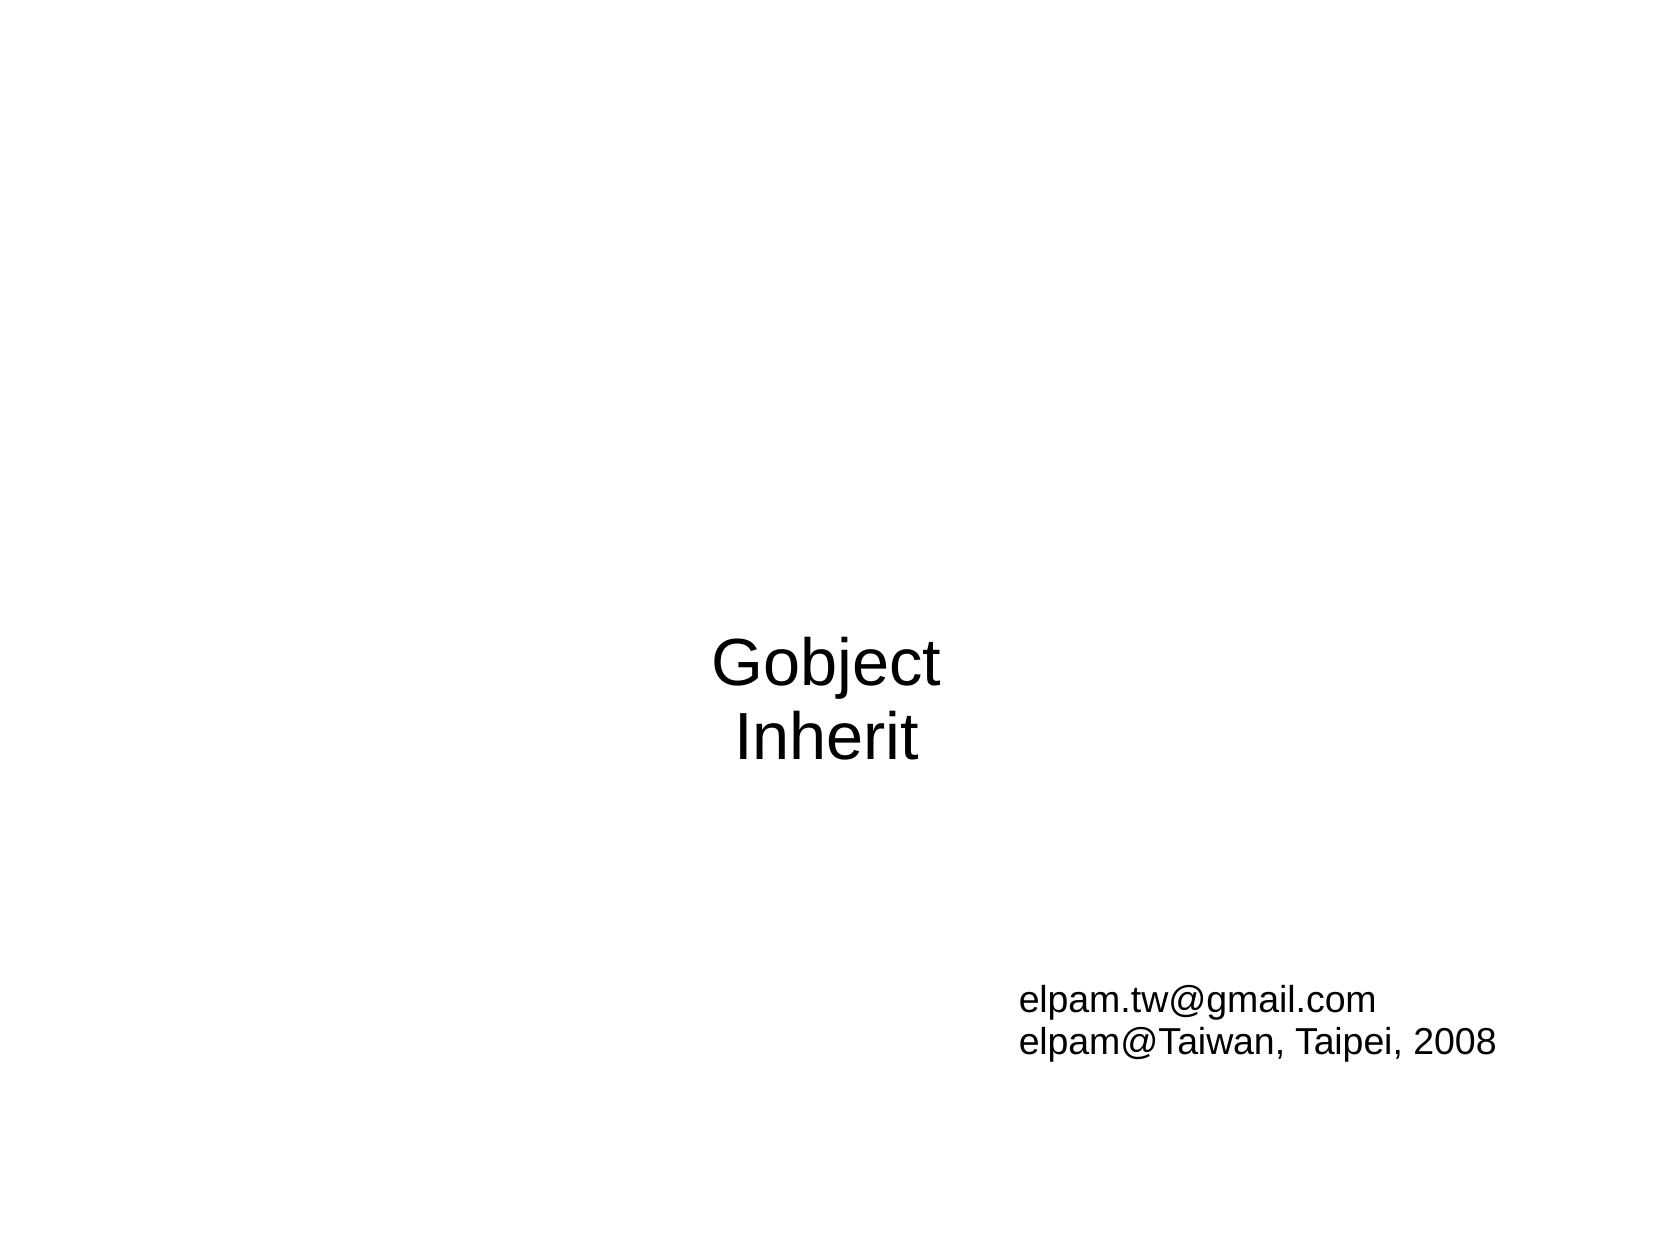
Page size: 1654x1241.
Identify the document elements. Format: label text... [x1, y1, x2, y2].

subtitle Gobject Inherit [82, 290, 1571, 1109]
text_box elpam.tw@gmail.com elpam@Taiwan, Taipei, 2008 [1003, 971, 1514, 1080]
